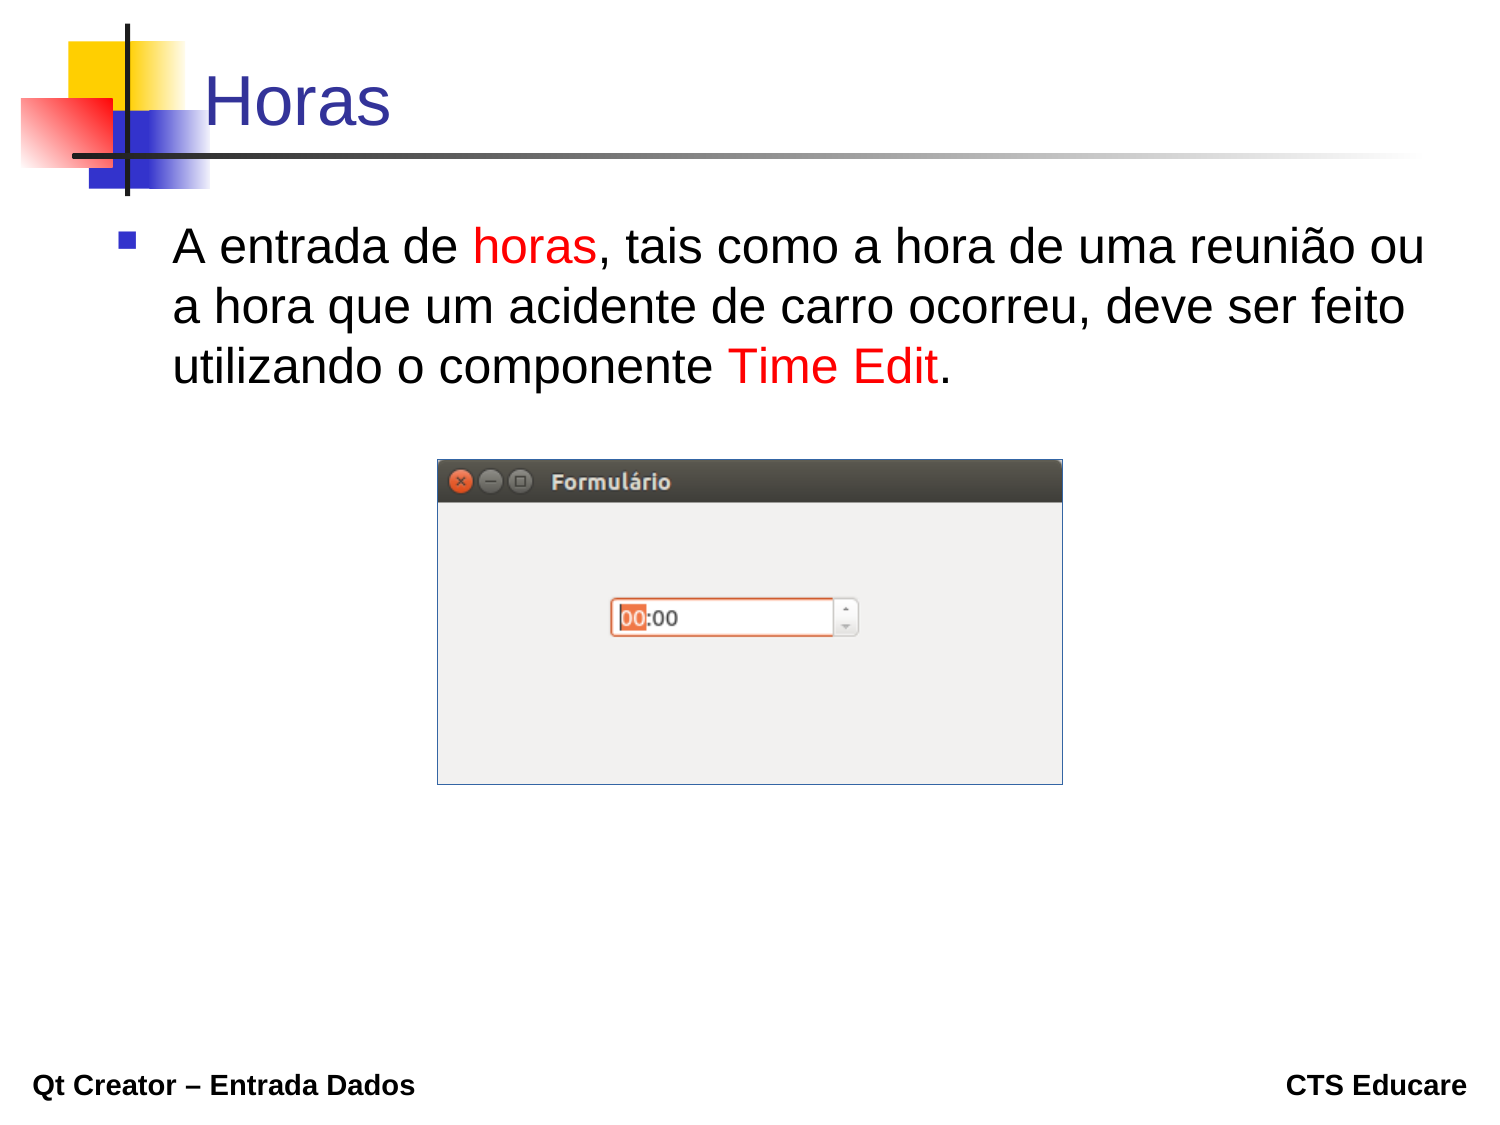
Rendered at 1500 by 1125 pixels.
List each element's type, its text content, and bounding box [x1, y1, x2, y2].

title Horas [188, 46, 1468, 149]
list A entrada de horas, tais como a hora de uma reunião ou a hora que um acidente de carro ocorreu, deve ser feito utilizando o componente Time Edit. [100, 206, 1447, 436]
picture [437, 459, 1063, 785]
